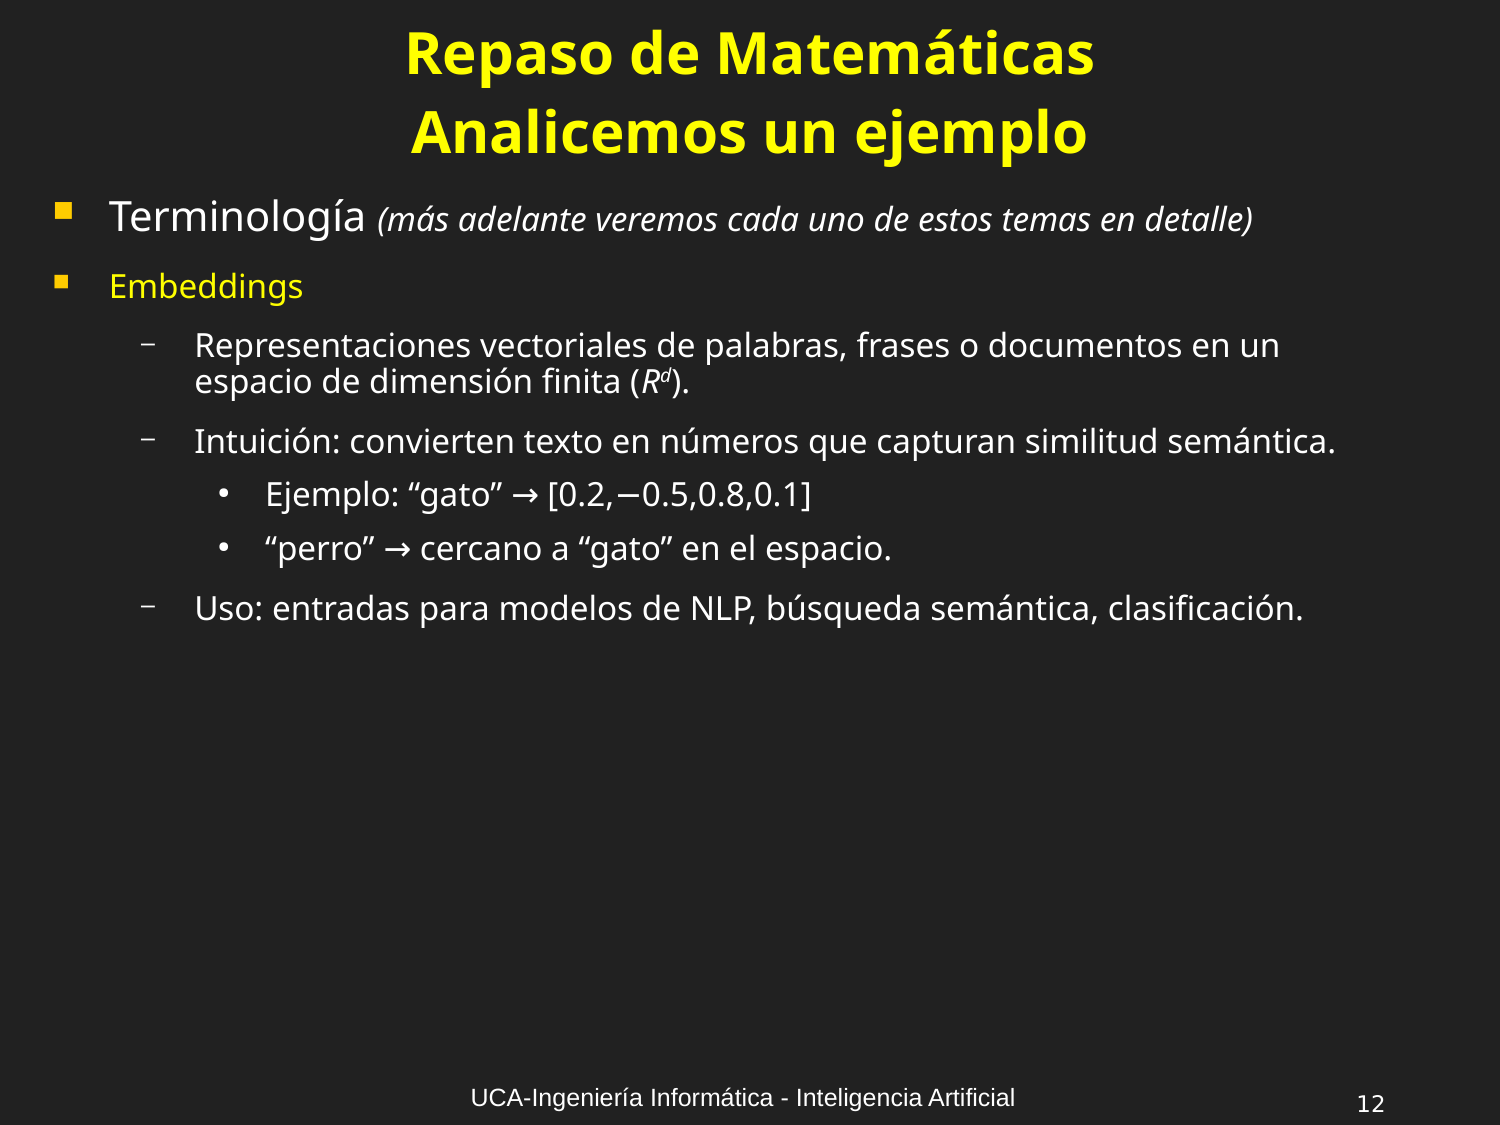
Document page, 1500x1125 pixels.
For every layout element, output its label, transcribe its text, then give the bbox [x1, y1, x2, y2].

list Terminología (más adelante veremos cada uno de estos temas en detalle) Embeddings Representaciones vectoriales de palabras, frases o documentos en un espacio de dimensión finita (Rd). Intuición: convierten texto en números que capturan similitud semántica. Ejemplo: “gato” → [0.2,−0.5,0.8,0.1] “perro” → cercano a “gato” en el espacio. Uso: entradas para modelos de NLP, búsqueda semántica, clasificación. [37, 187, 1388, 901]
title Repaso de Matemáticas Analicemos un ejemplo [75, 33, 1426, 150]
